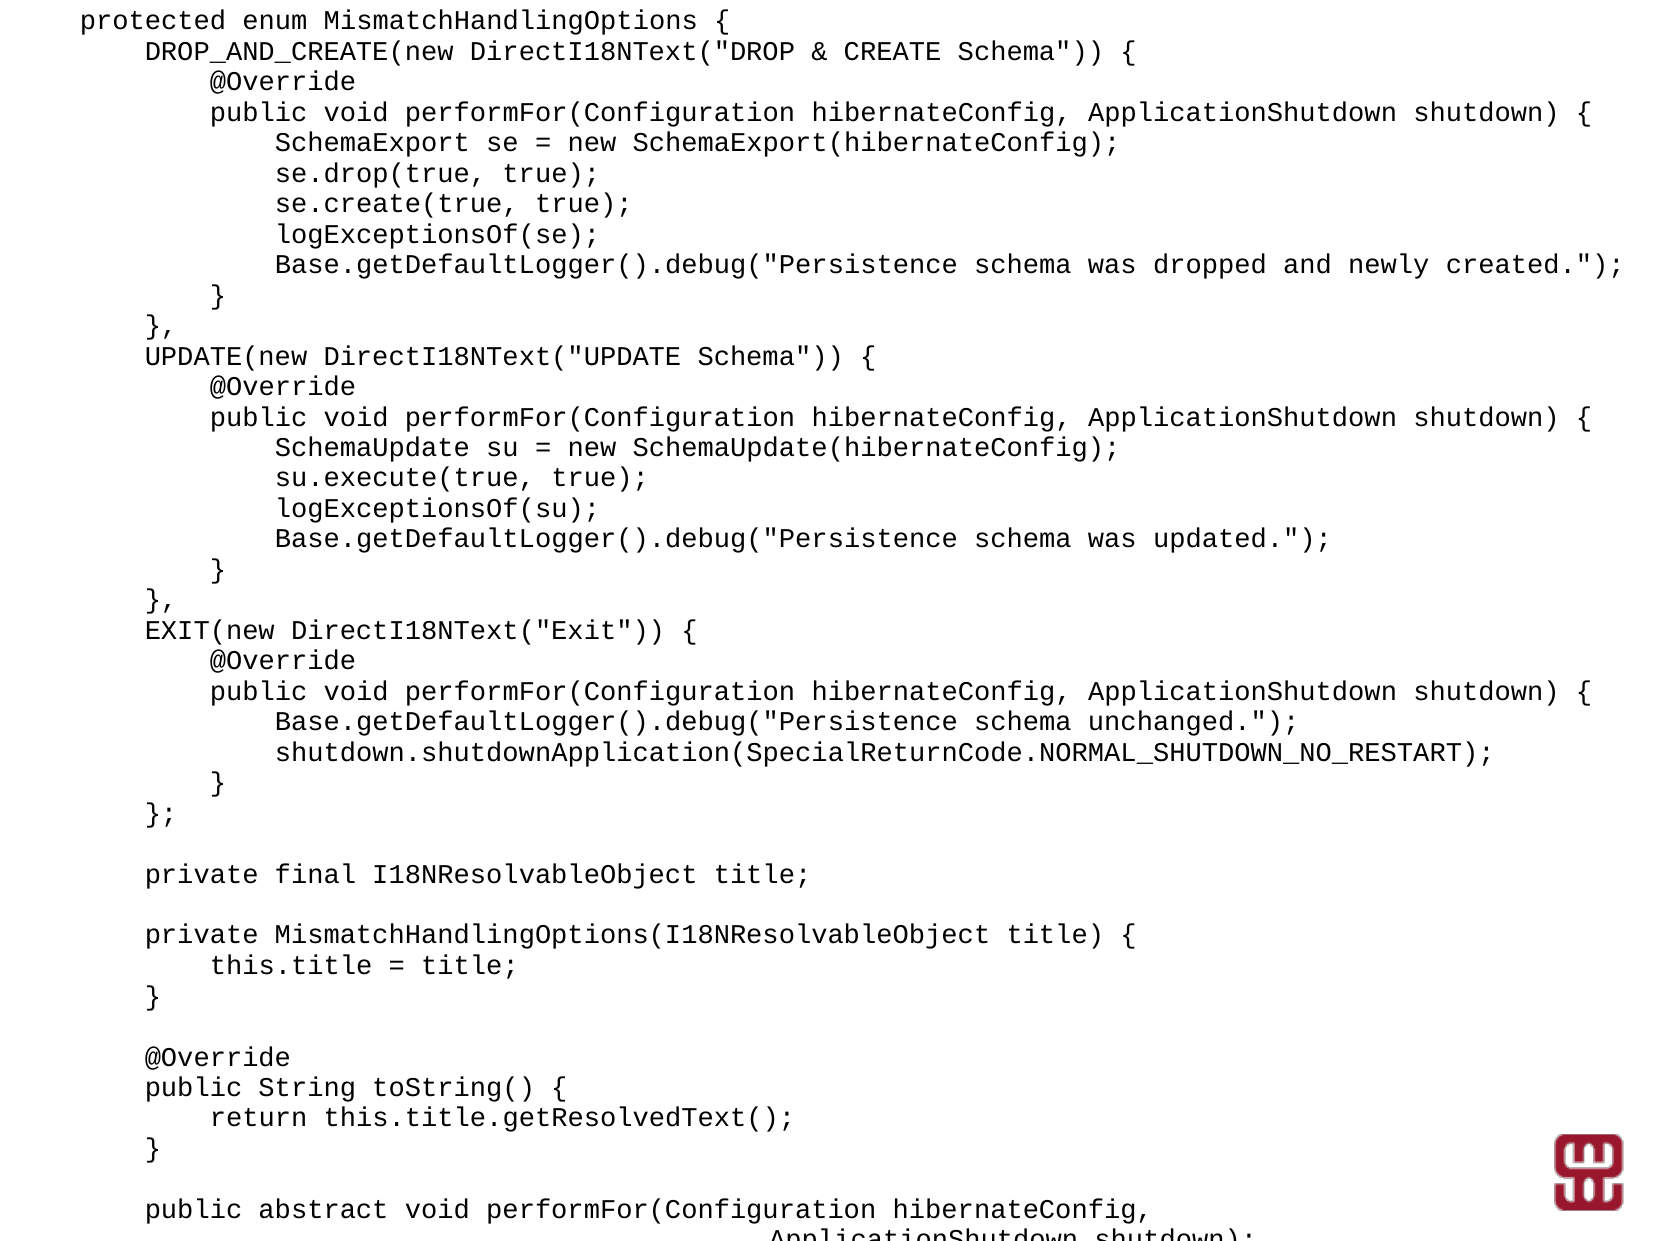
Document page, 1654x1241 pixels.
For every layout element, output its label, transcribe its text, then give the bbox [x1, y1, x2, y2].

text_box protected enum MismatchHandlingOptions { DROP_AND_CREATE(new DirectI18NText("DROP & CREATE Schema")) { @Override public void performFor(Configuration hibernateConfig, ApplicationShutdown shutdown) { SchemaExport se = new SchemaExport(hibernateConfig); se.drop(true, true); se.create(true, true); logExceptionsOf(se); Base.getDefaultLogger().debug("Persistence schema was dropped and newly created."); } }, UPDATE(new DirectI18NText("UPDATE Schema")) { @Override public void performFor(Configuration hibernateConfig, ApplicationShutdown shutdown) { SchemaUpdate su = new SchemaUpdate(hibernateConfig); su.execute(true, true); logExceptionsOf(su); Base.getDefaultLogger().debug("Persistence schema was updated."); } }, EXIT(new DirectI18NText("Exit")) { @Override public void performFor(Configuration hibernateConfig, ApplicationShutdown shutdown) { Base.getDefaultLogger().debug("Persistence schema unchanged."); shutdown.shutdownApplication(SpecialReturnCode.NORMAL_SHUTDOWN_NO_RESTART); } }; private final I18NResolvableObject title; private MismatchHandlingOptions(I18NResolvableObject title) { this.title = title; } @Override public String toString() { return this.title.getResolvedText(); } public abstract void performFor(Configuration hibernateConfig, ApplicationShutdown shutdown); } [0, 0, 1654, 1241]
